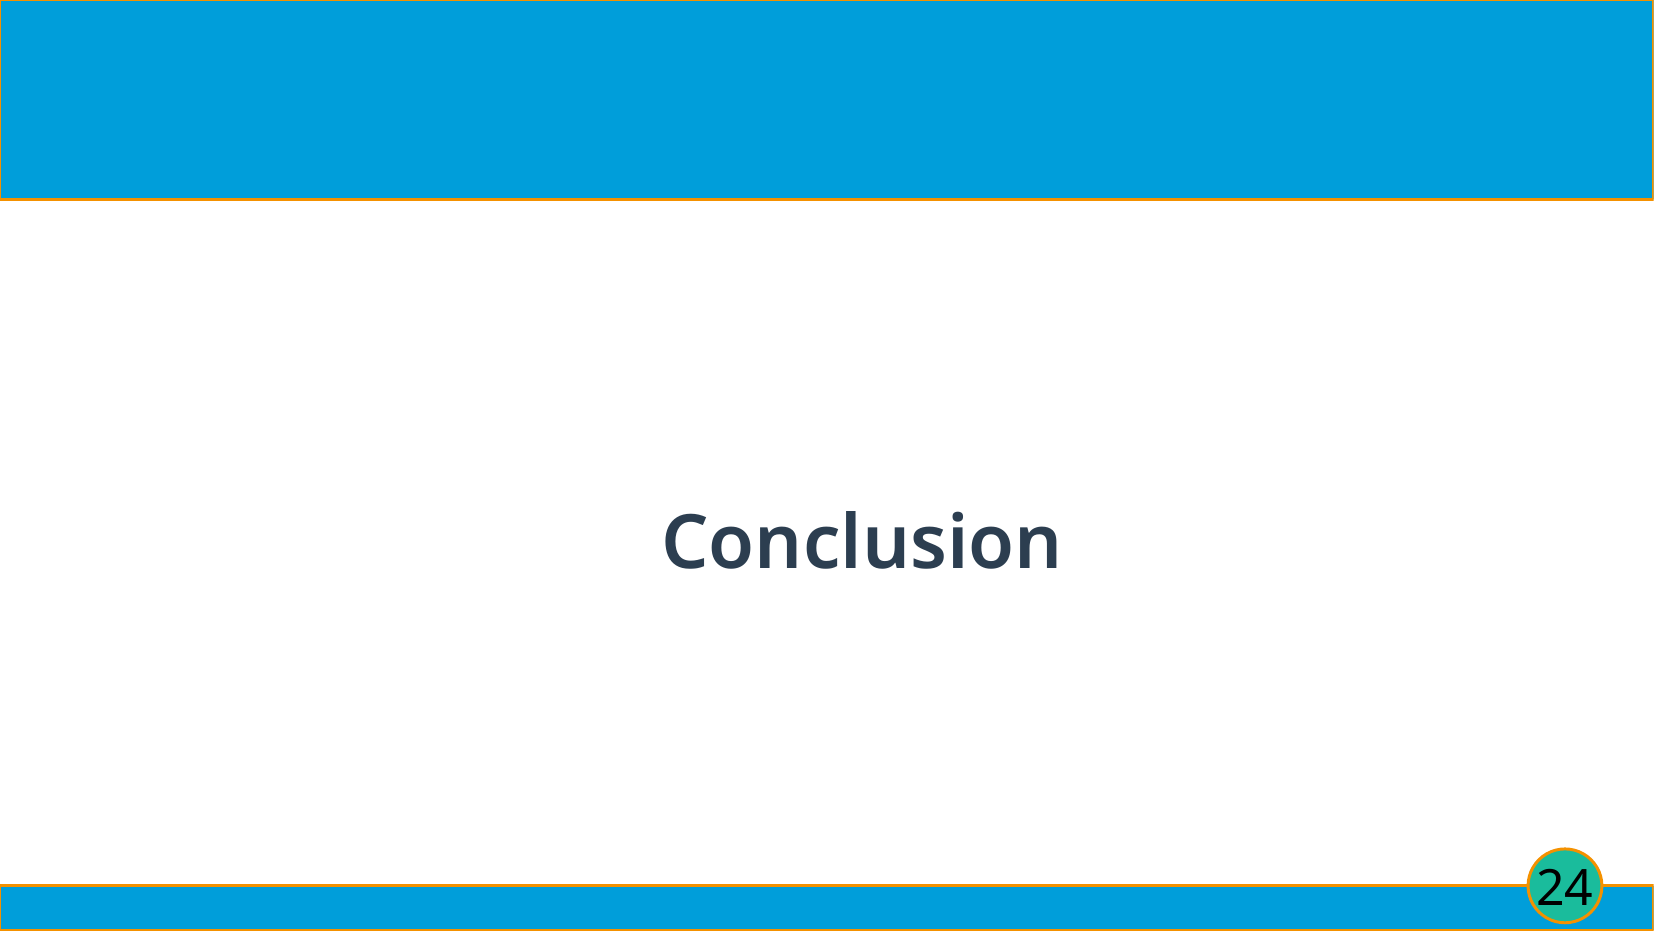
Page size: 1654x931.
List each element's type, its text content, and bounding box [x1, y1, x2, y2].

list Conclusion [82, 217, 1571, 758]
